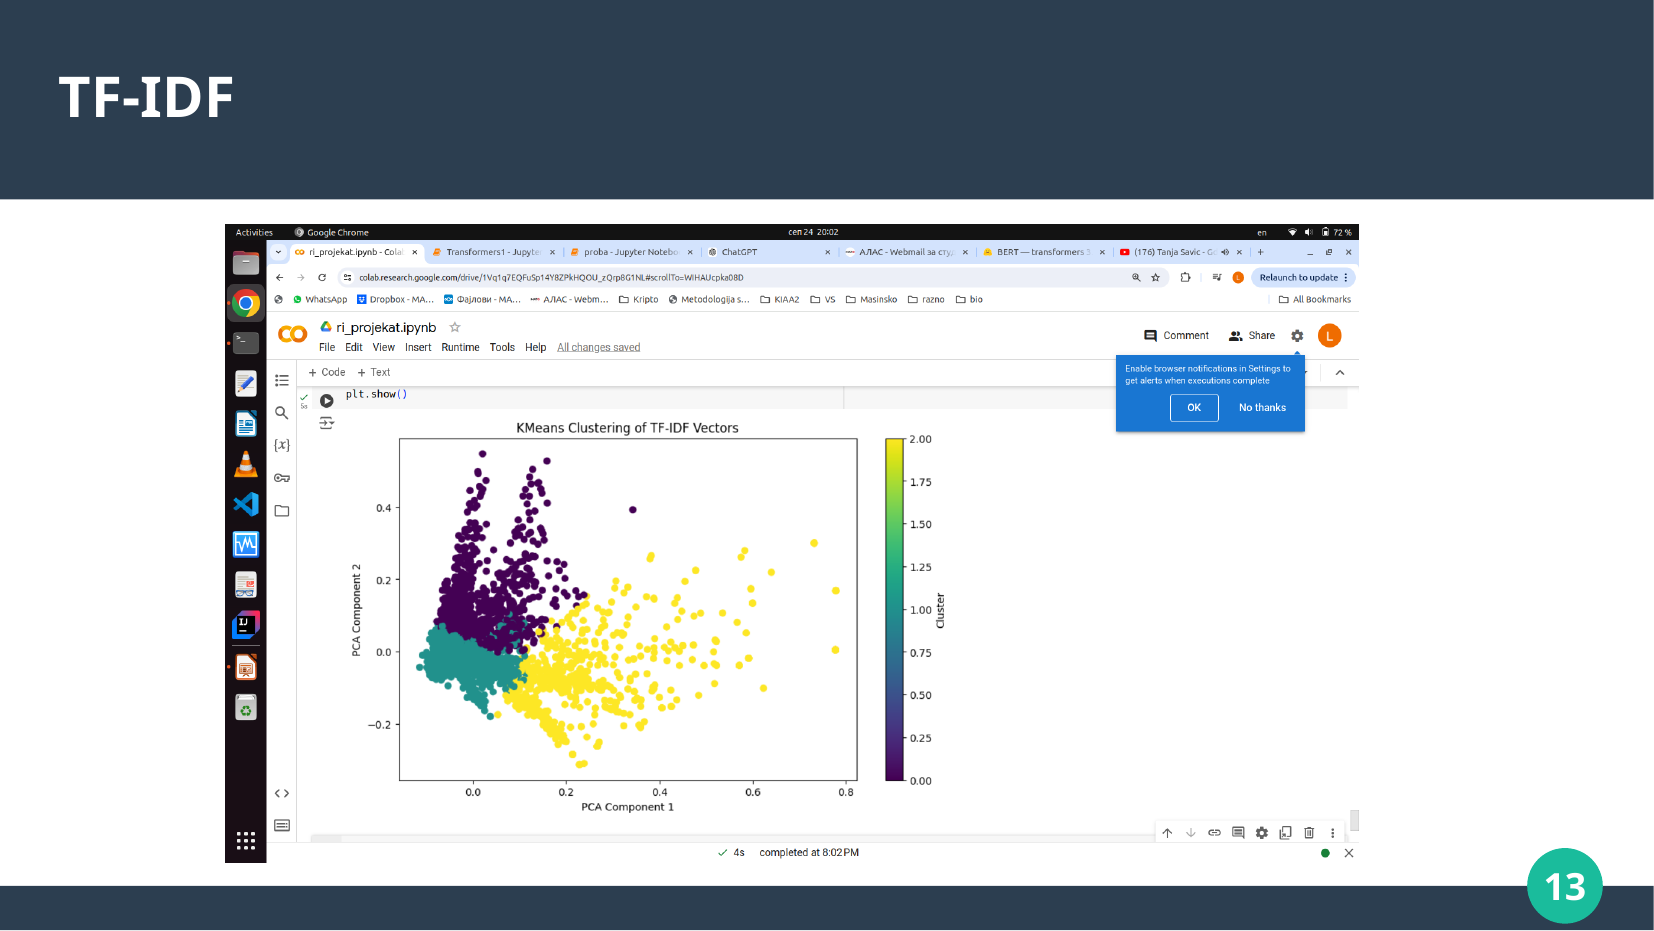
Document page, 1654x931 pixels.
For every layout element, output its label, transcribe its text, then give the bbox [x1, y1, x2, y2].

picture [225, 224, 1359, 863]
title TF-IDF [59, 37, 1595, 155]
